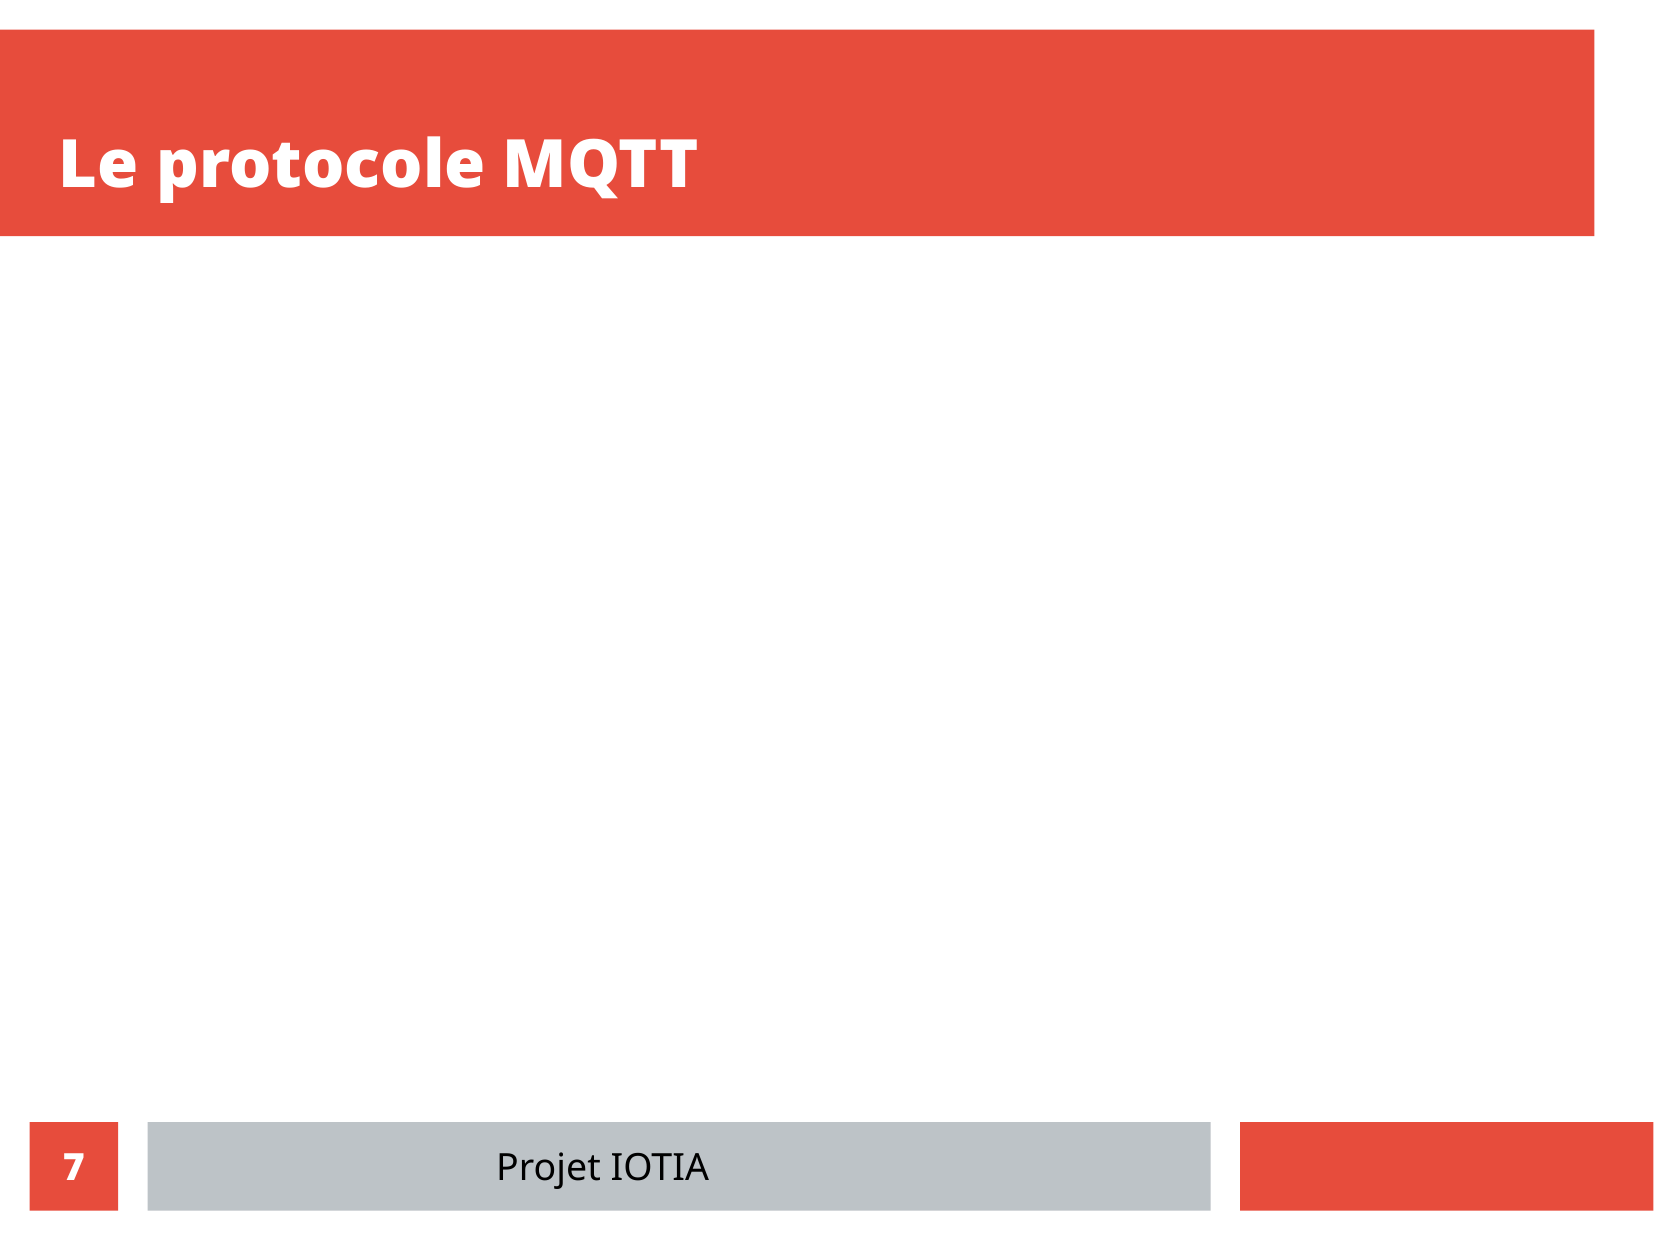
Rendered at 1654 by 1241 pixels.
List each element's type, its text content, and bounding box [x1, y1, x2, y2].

title Le protocole MQTT [59, 59, 1595, 207]
